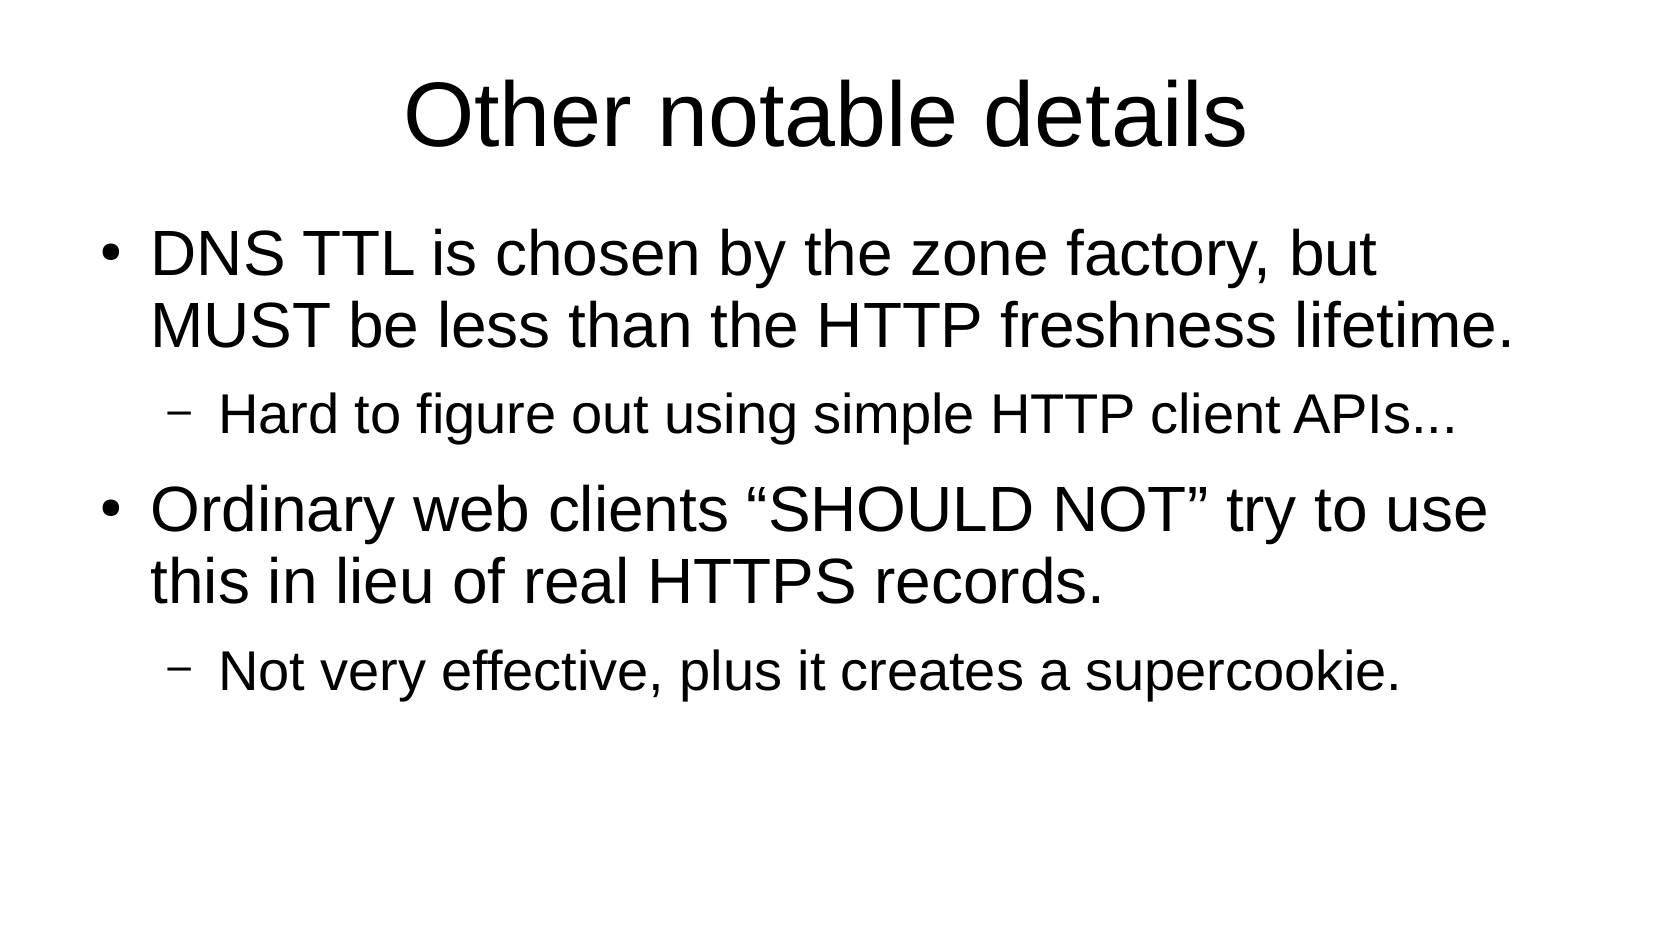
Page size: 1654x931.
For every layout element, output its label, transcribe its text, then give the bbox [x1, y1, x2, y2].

title Other notable details [82, 37, 1571, 193]
list DNS TTL is chosen by the zone factory, but MUST be less than the HTTP freshness lifetime. Hard to figure out using simple HTTP client APIs... Ordinary web clients “SHOULD NOT” try to use this in lieu of real HTTPS records. Not very effective, plus it creates a supercookie. [82, 217, 1571, 758]
